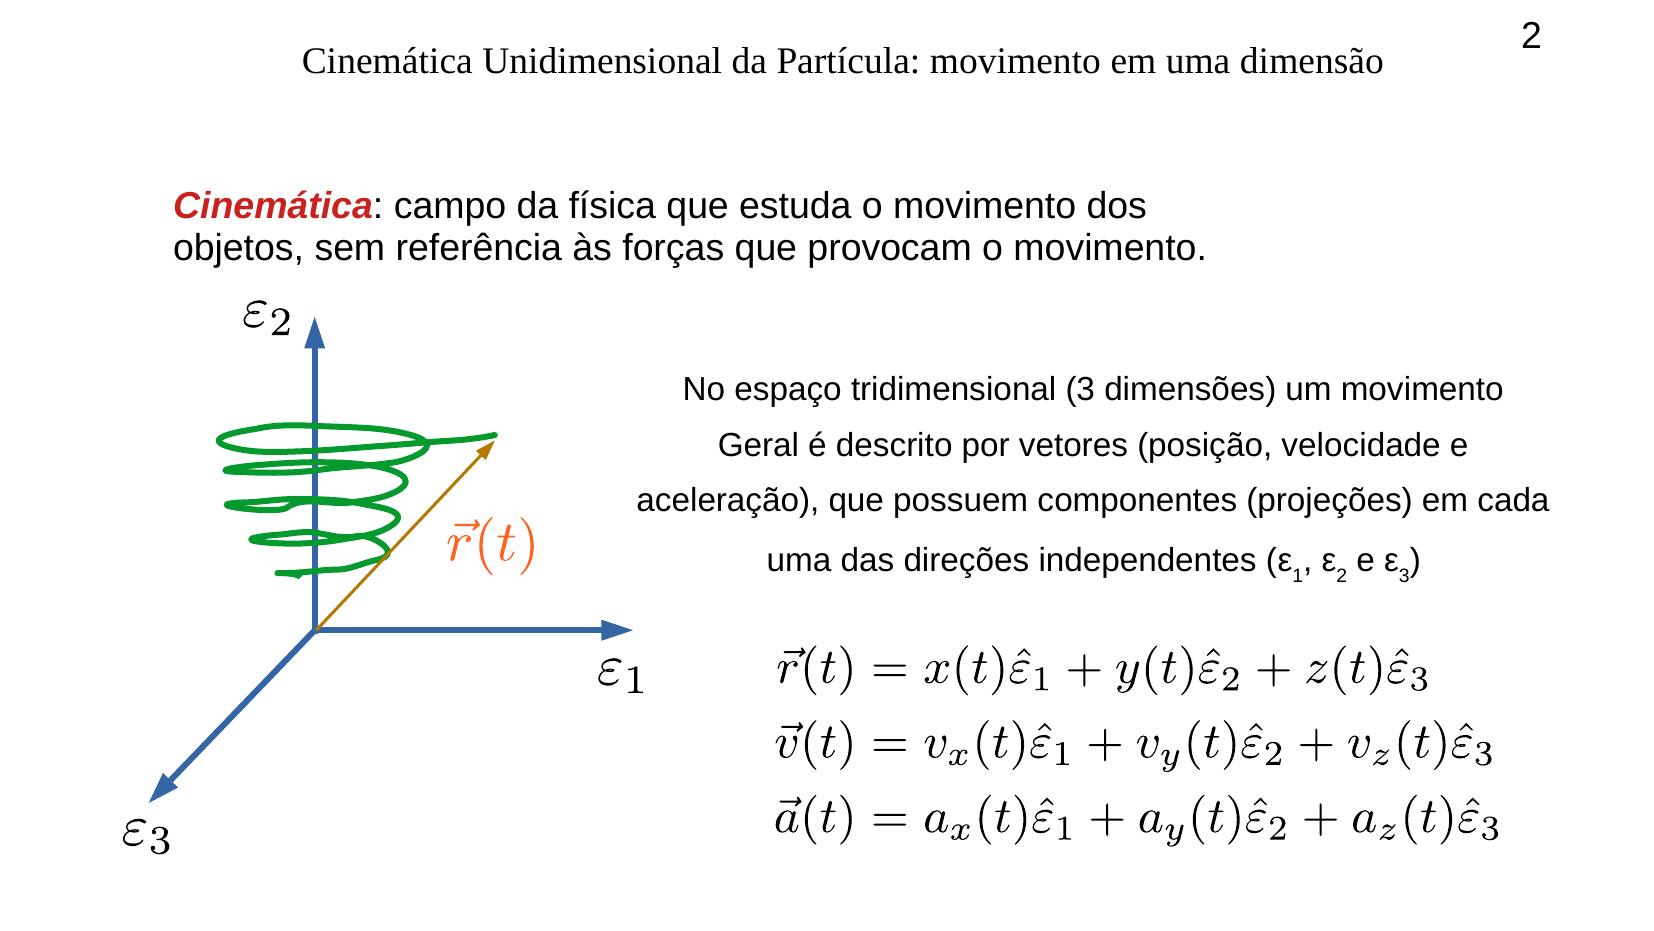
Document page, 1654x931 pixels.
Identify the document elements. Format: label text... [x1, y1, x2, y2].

picture [770, 645, 1499, 847]
picture [119, 816, 172, 857]
text_box Cinemática: campo da física que estuda o movimento dos objetos, sem referência às forças que provocam o movimento. [158, 176, 1291, 293]
picture [596, 658, 643, 694]
text_box <number> [1506, 7, 1654, 78]
text_box Cinemática Unidimensional da Partícula: movimento em uma dimensão [287, 11, 1401, 89]
text_box No espaço tridimensional (3 dimensões) um movimento Geral é descrito por vetores (posição, velocidade e aceleração), que possuem componentes (projeções) em cada uma das direções independentes (ε1, ε2 e ε3) [621, 344, 1575, 597]
picture [441, 514, 536, 578]
picture [242, 300, 290, 336]
